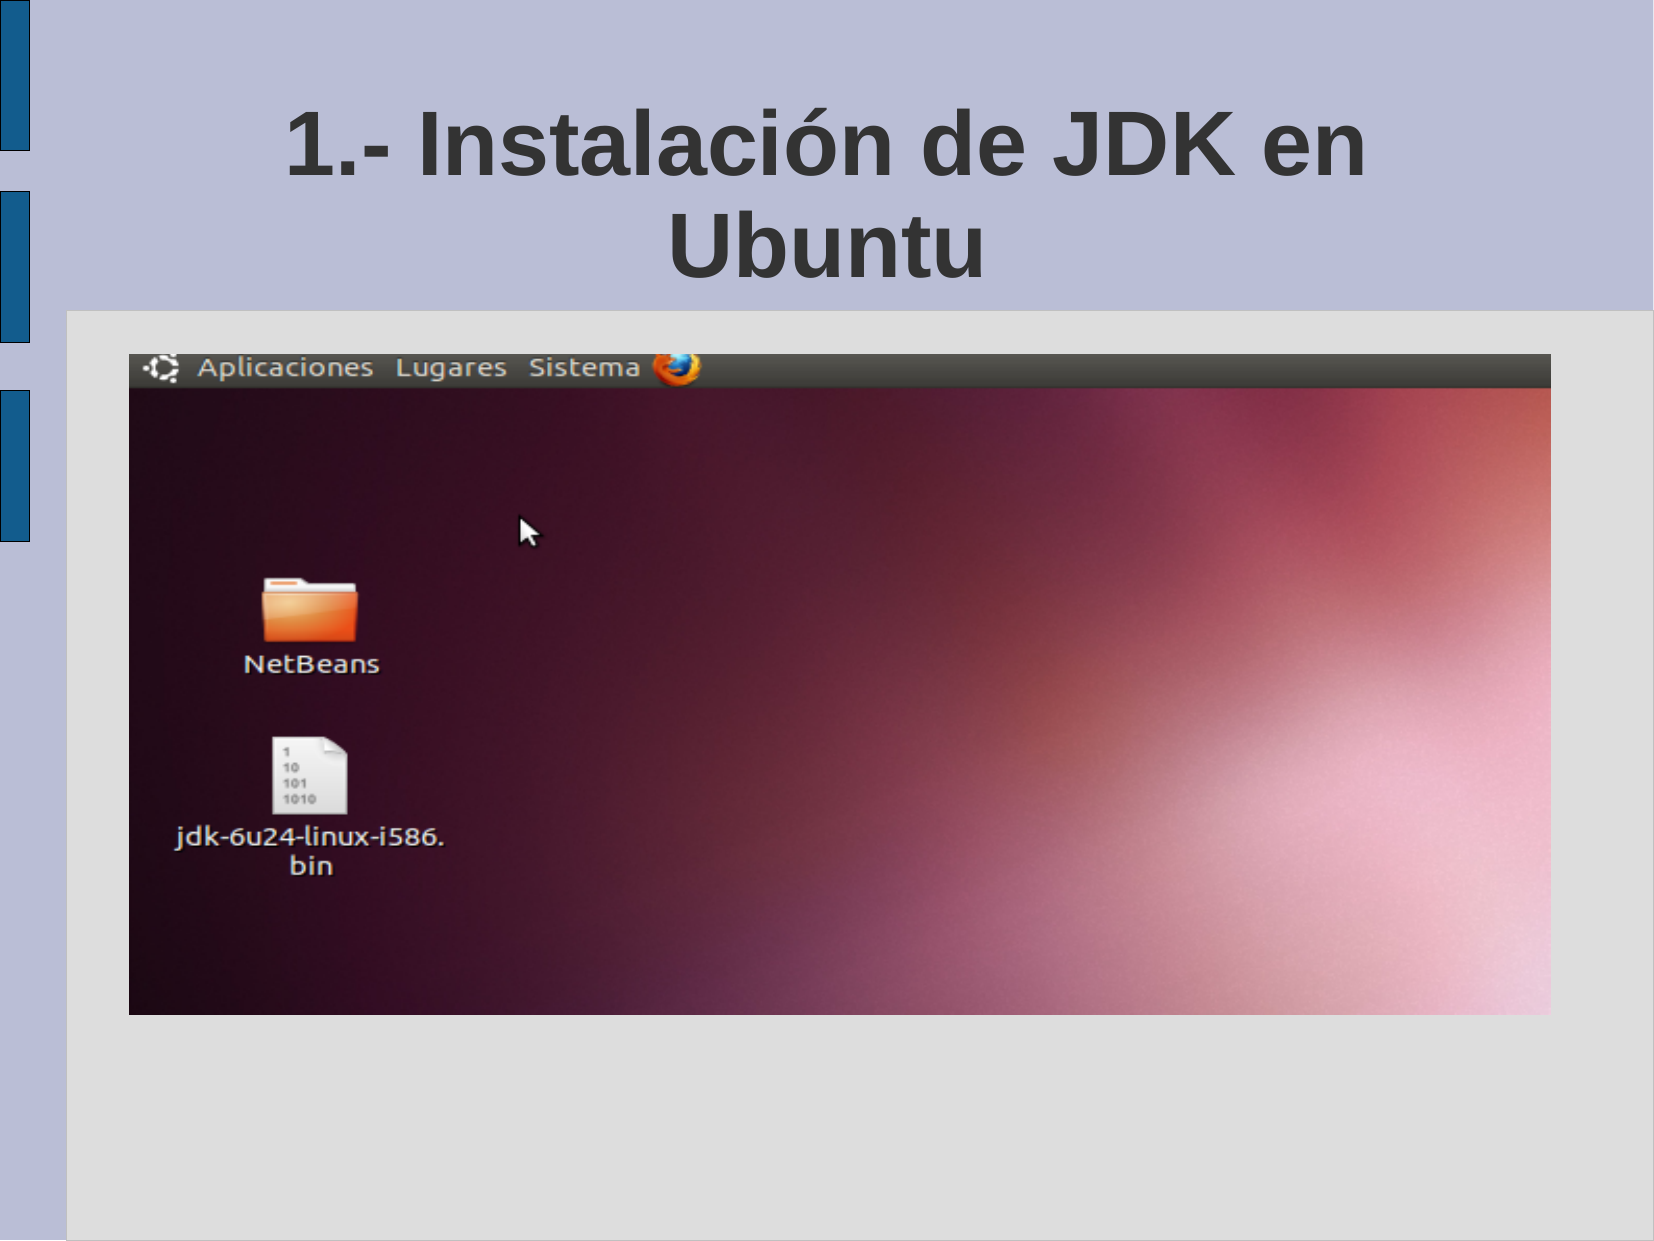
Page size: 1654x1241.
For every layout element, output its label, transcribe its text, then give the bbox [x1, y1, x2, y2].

title 1.- Instalación de JDK en Ubuntu [121, 92, 1534, 298]
picture [129, 354, 1551, 1015]
